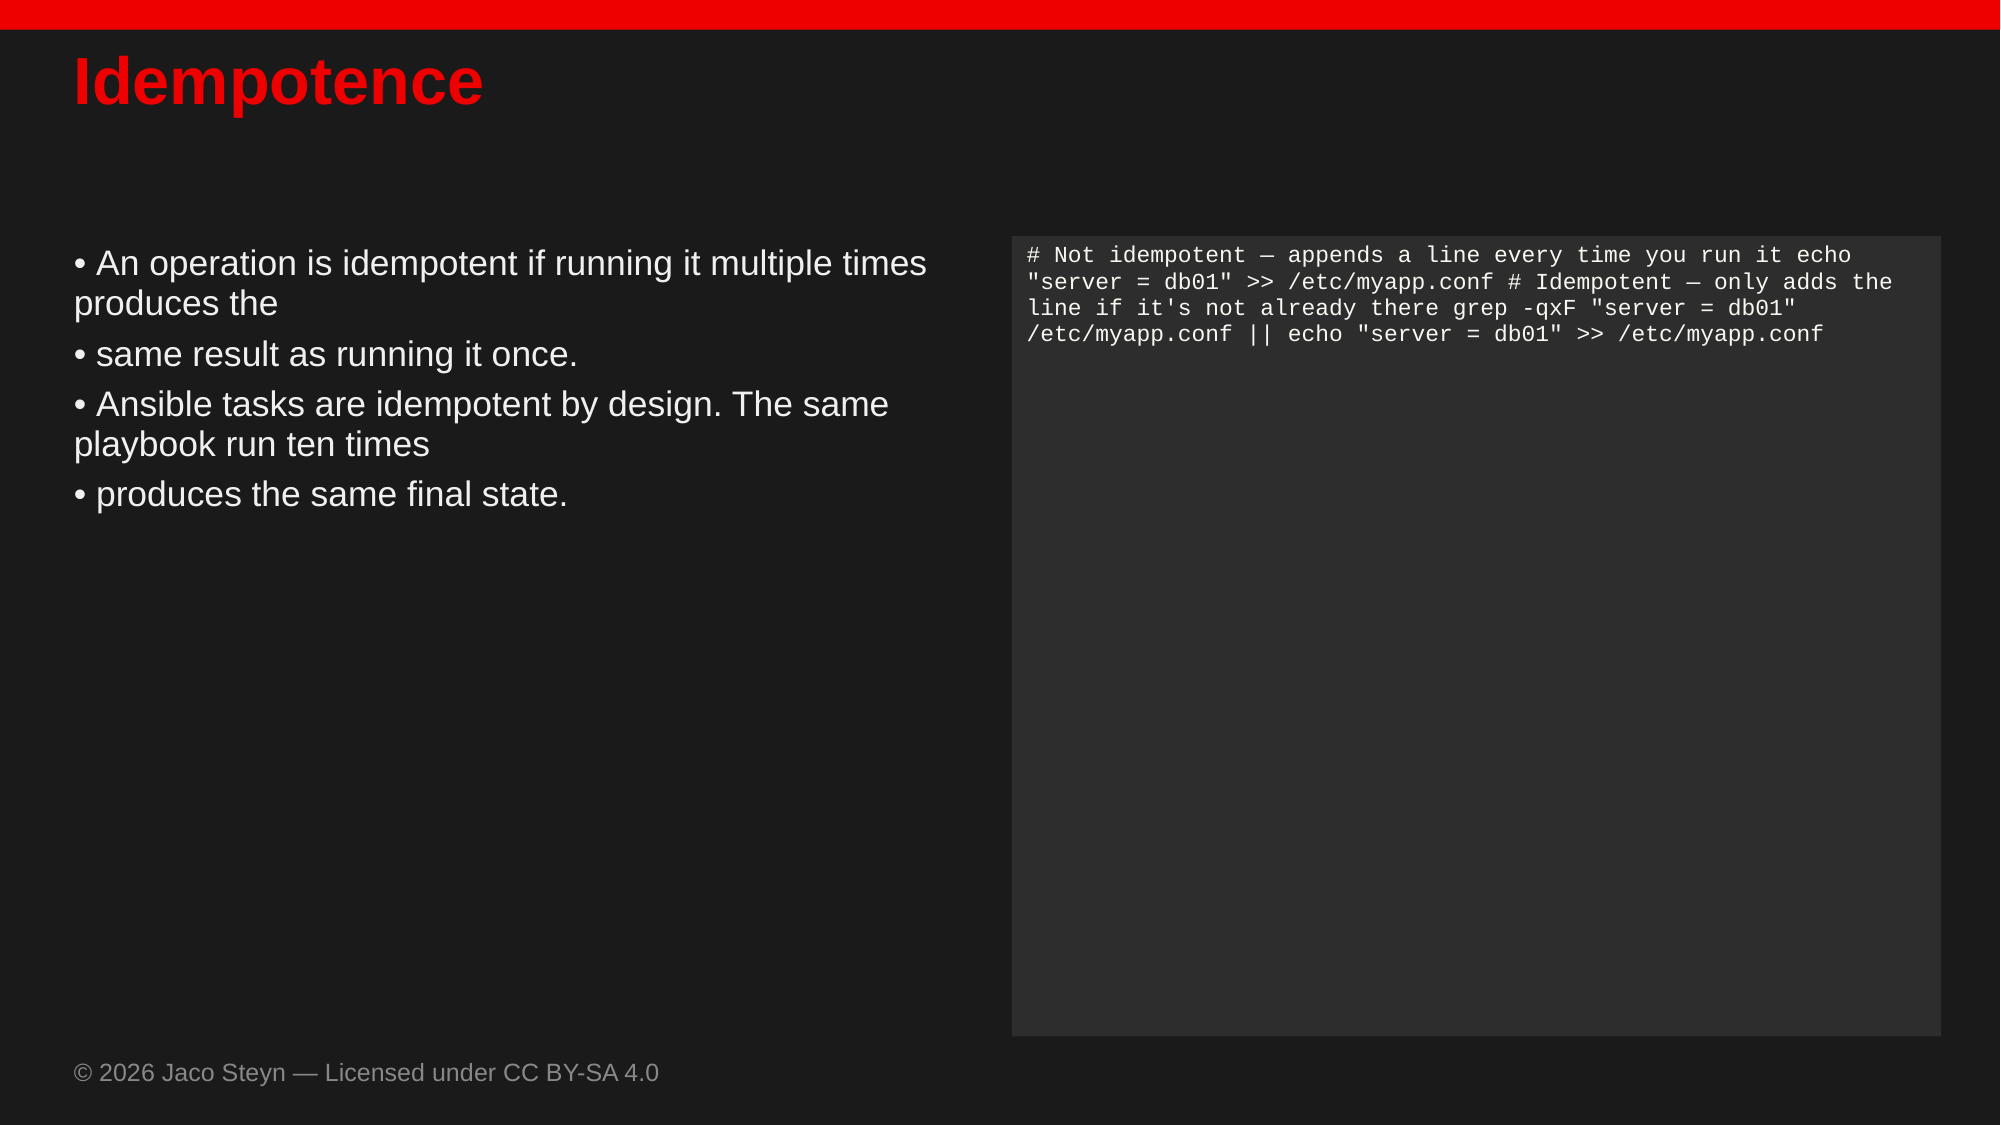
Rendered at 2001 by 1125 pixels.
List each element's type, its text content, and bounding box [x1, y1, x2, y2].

text_box # Not idempotent — appends a line every time you run it echo "server = db01" >> /etc/myapp.conf # Idempotent — only adds the line if it's not already there grep -qxF "server = db01" /etc/myapp.conf || echo "server = db01" >> /etc/myapp.conf [1011, 236, 1942, 1037]
text_box © 2026 Jaco Steyn — Licensed under CC BY-SA 4.0 [59, 1051, 1942, 1093]
text_box • An operation is idempotent if running it multiple times produces the • same result as running it once. • Ansible tasks are idempotent by design. The same playbook run ten times • produces the same final state. [59, 236, 989, 1037]
text_box [0, 0, 2001, 30]
text_box Idempotence [59, 36, 1942, 208]
